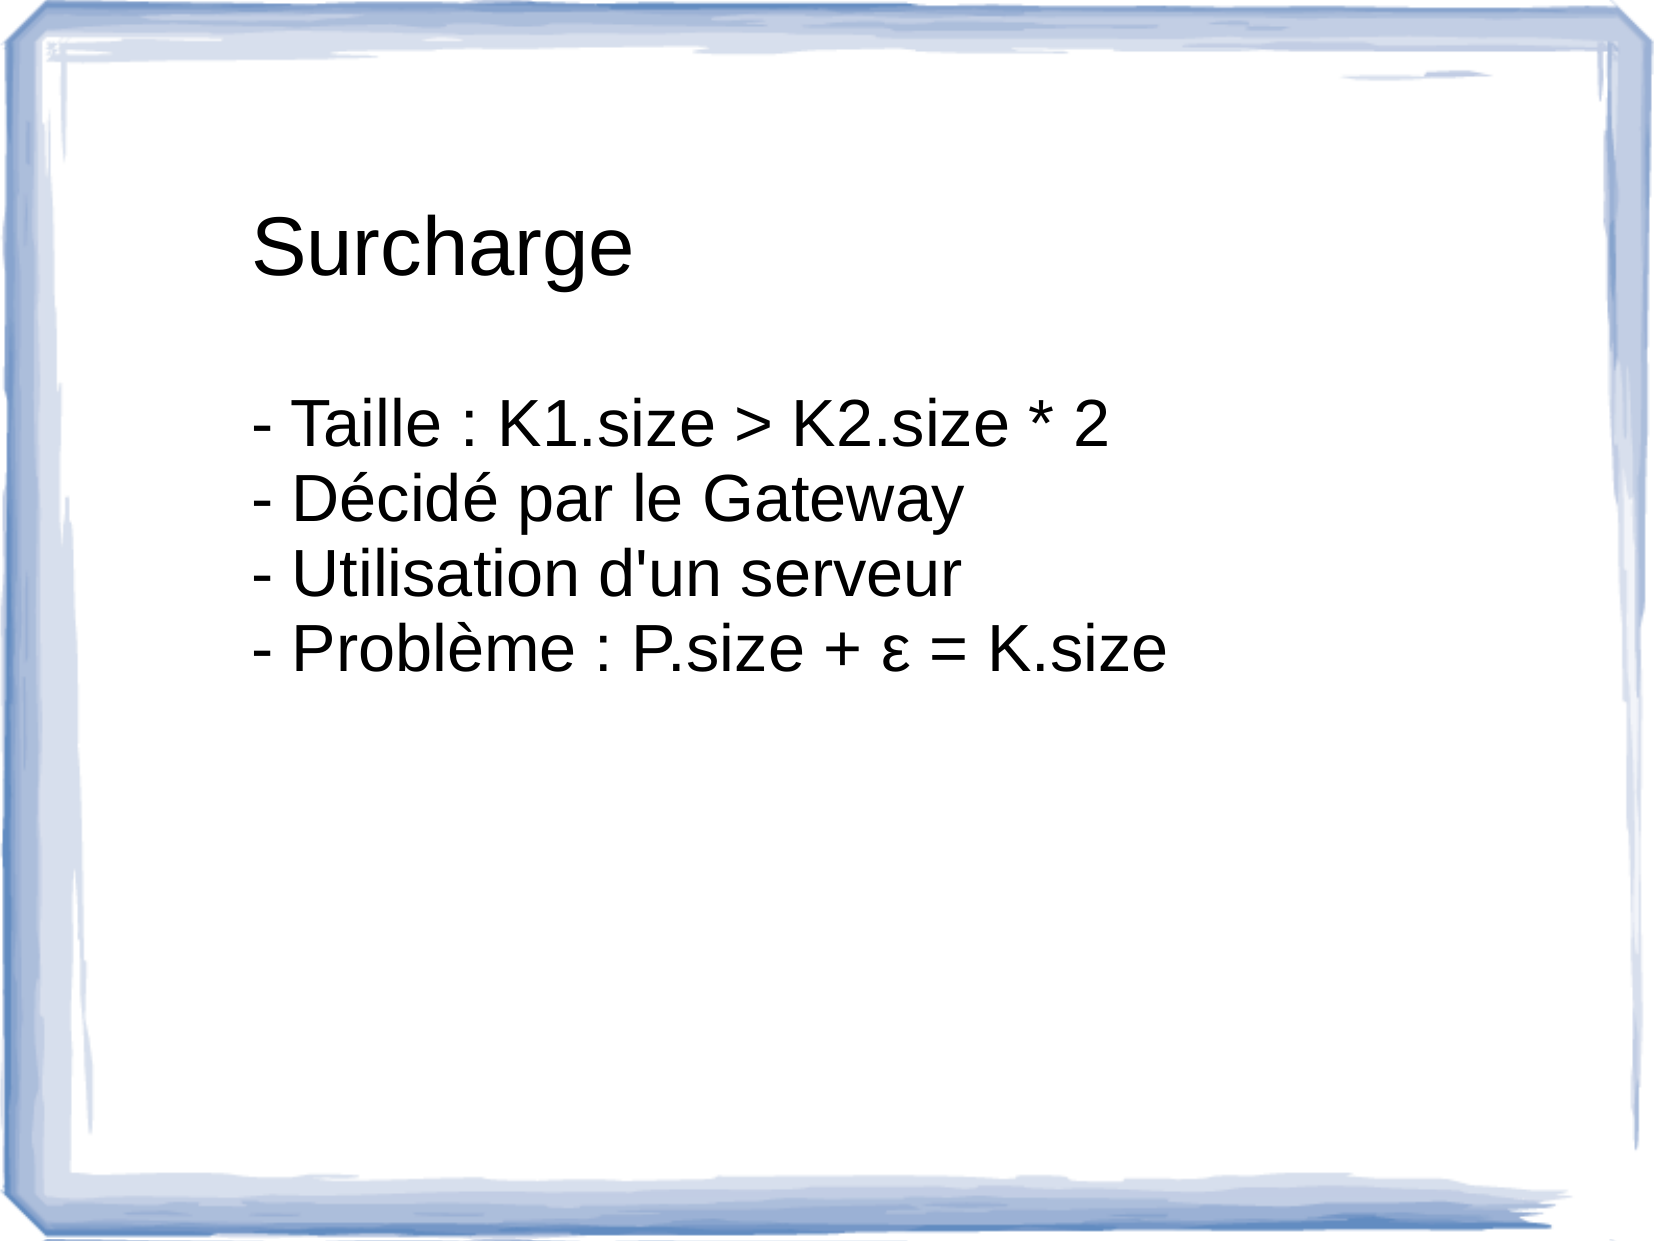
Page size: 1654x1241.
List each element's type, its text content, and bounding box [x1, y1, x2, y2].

text_box Surcharge - Taille : K1.size > K2.size * 2 - Décidé par le Gateway - Utilisation d'un serveur - Problème : P.size + ε = K.size [236, 193, 1430, 693]
picture [0, 0, 1654, 1241]
